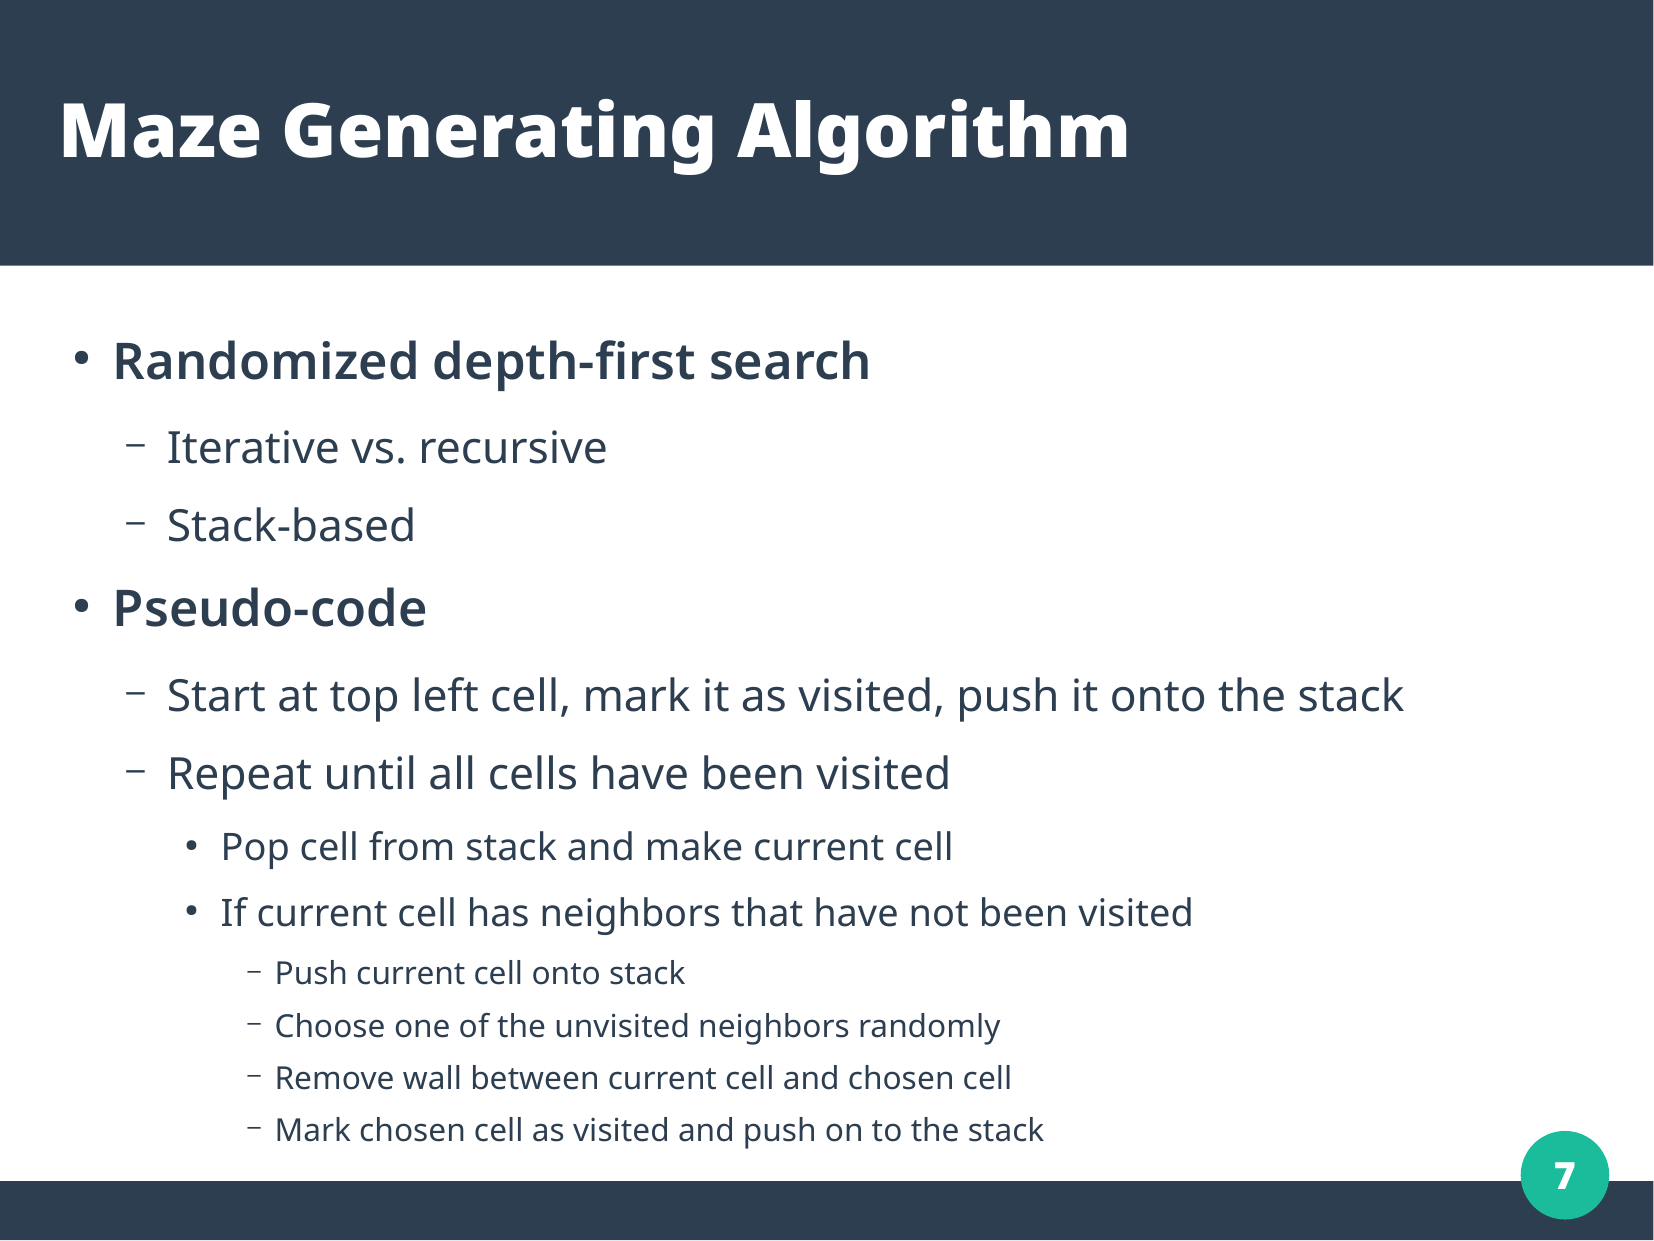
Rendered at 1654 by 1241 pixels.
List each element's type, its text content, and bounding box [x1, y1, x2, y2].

list Randomized depth-first search Iterative vs. recursive Stack-based Pseudo-code Start at top left cell, mark it as visited, push it onto the stack Repeat until all cells have been visited Pop cell from stack and make current cell If current cell has neighbors that have not been visited Push current cell onto stack Choose one of the unvisited neighbors randomly Remove wall between current cell and chosen cell Mark chosen cell as visited and push on to the stack [59, 324, 1595, 1152]
title Maze Generating Algorithm [59, 49, 1595, 207]
